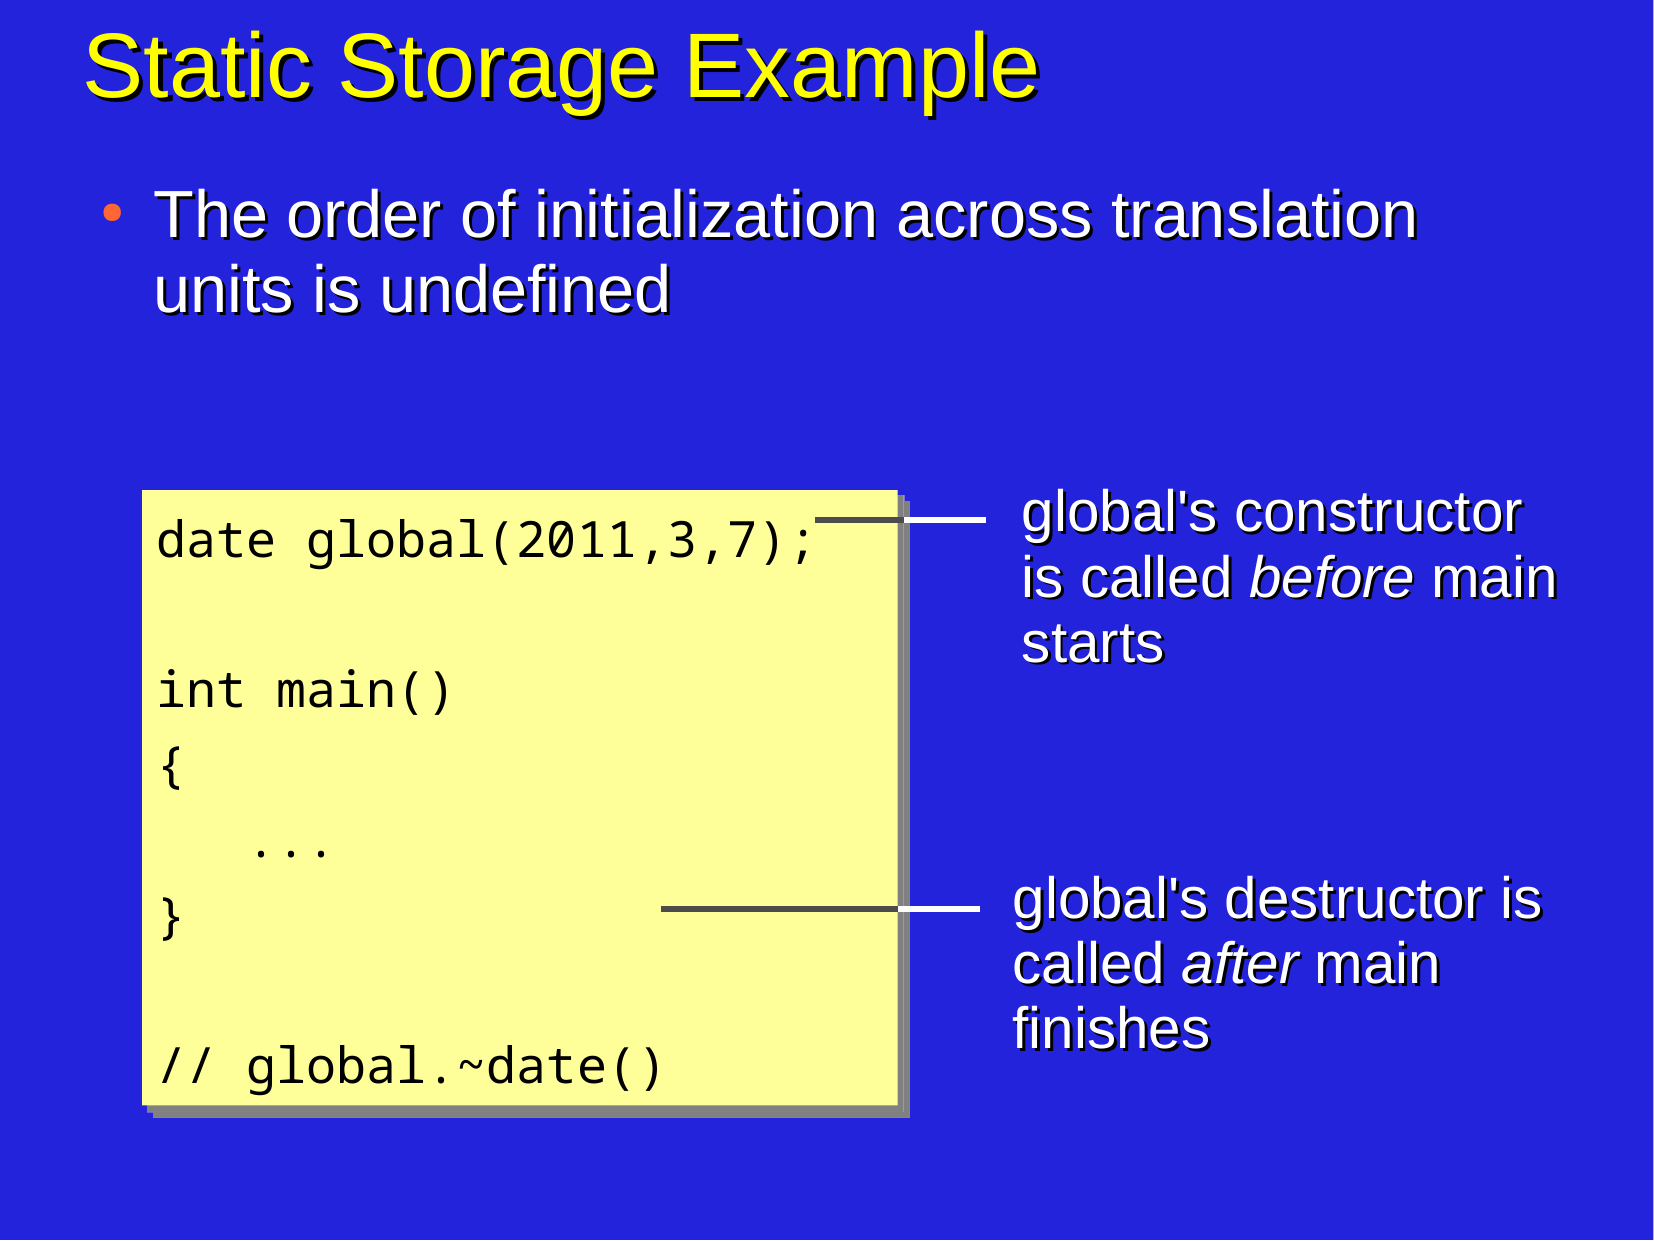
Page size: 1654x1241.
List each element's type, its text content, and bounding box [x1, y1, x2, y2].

list The order of initialization across translation units is undefined [82, 177, 1571, 1182]
text_box global's constructor is called before main starts [1007, 471, 1583, 688]
title Static Storage Example [82, 2, 1571, 130]
text_box date global(2011,3,7); int main() { ... } // global.~date() [142, 490, 898, 1106]
text_box global's destructor is called after main finishes [998, 858, 1574, 1075]
